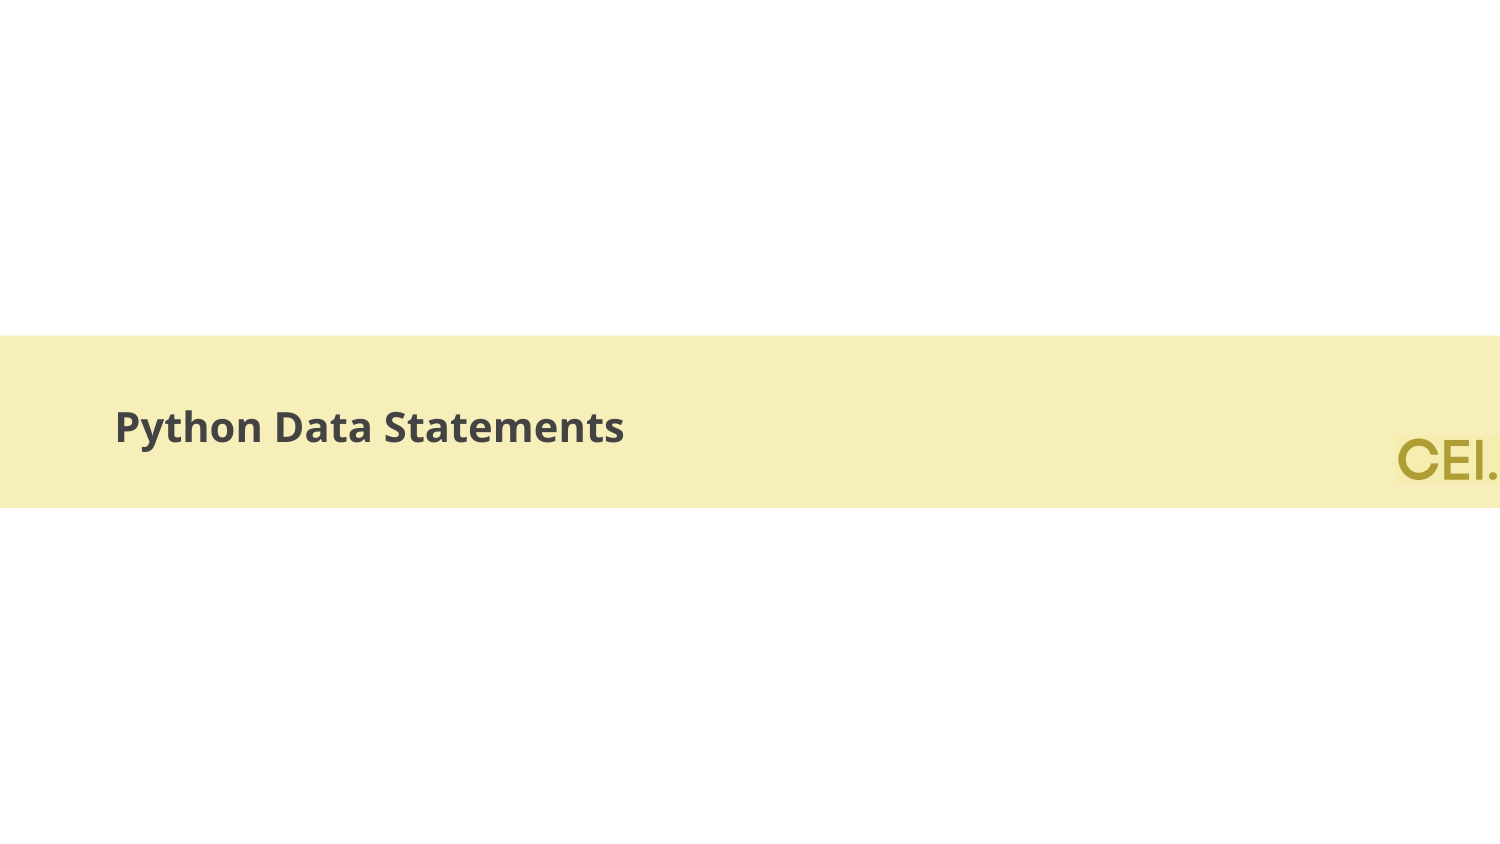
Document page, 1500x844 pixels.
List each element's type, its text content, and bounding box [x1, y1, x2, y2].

picture [1395, 435, 1500, 483]
text_box [0, 335, 1500, 509]
text_box Python Data Statements [99, 386, 1048, 458]
